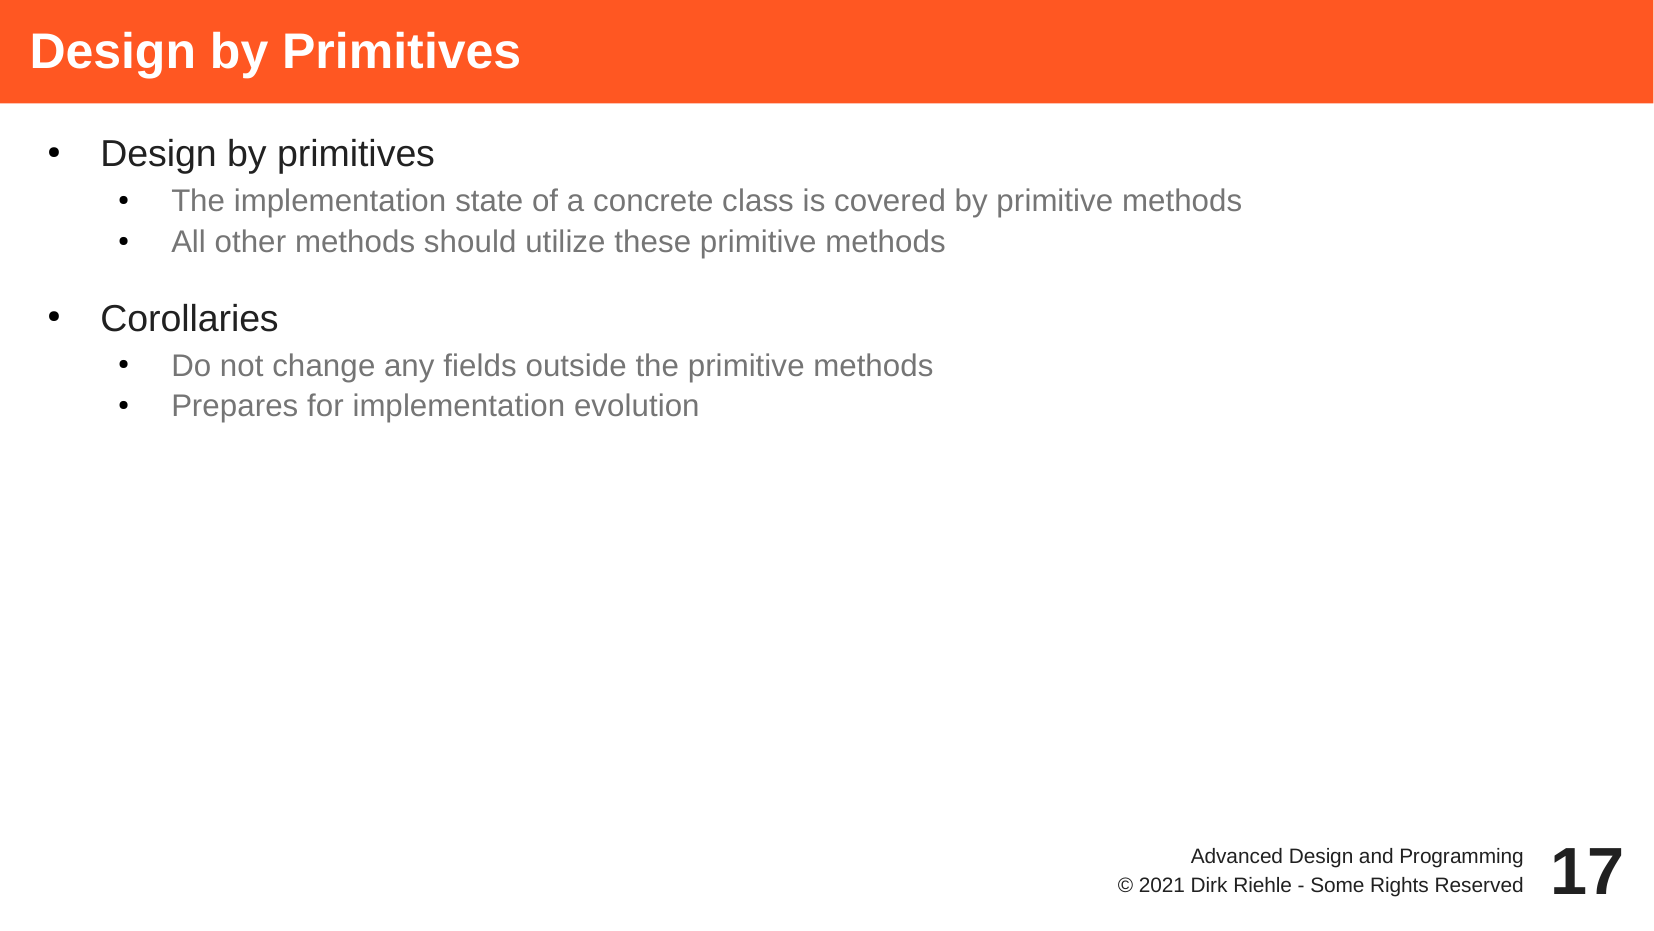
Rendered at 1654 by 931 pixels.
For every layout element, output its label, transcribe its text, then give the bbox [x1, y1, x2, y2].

list Design by primitives The implementation state of a concrete class is covered by primitive methods All other methods should utilize these primitive methods Corollaries Do not change any fields outside the primitive methods Prepares for implementation evolution [29, 132, 1625, 813]
title Design by Primitives [0, 0, 1654, 104]
